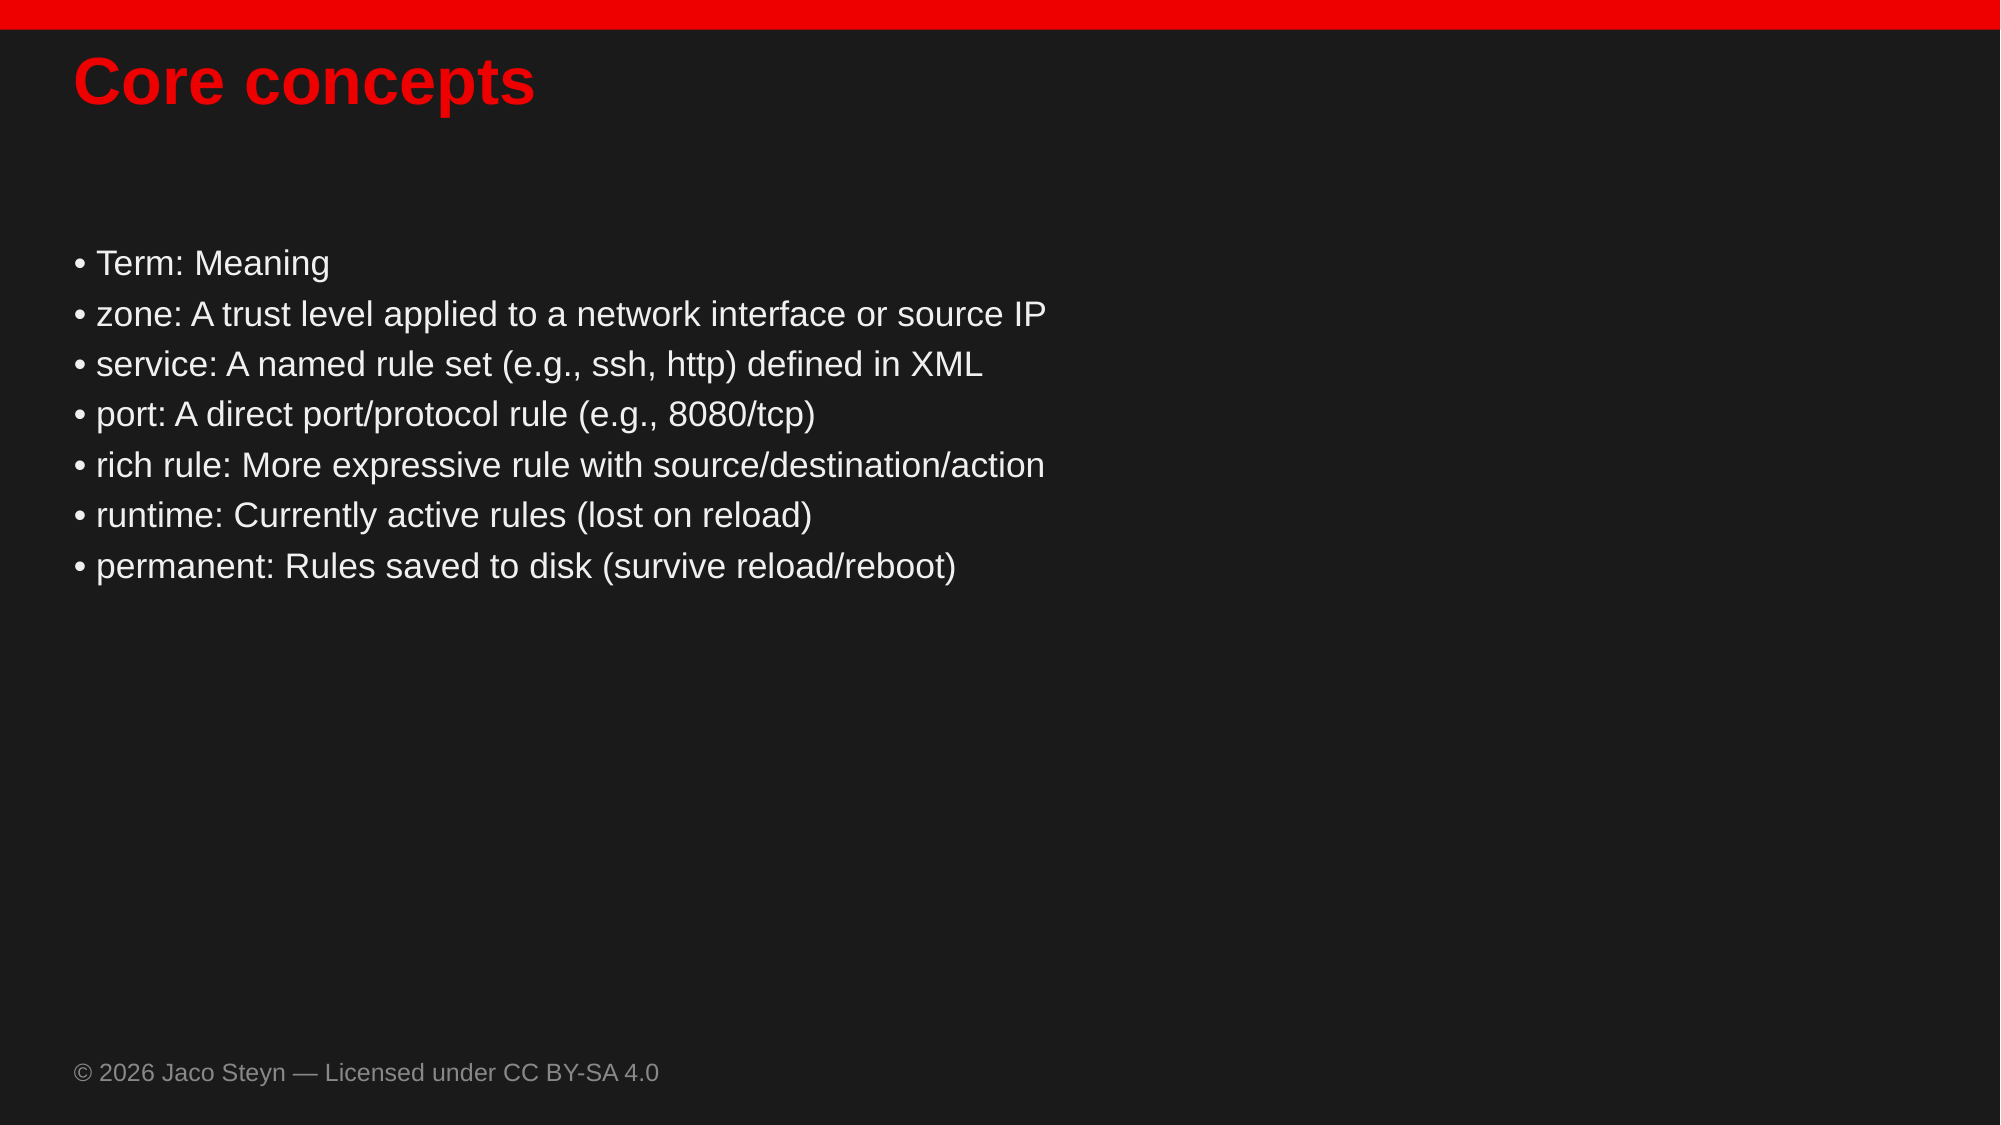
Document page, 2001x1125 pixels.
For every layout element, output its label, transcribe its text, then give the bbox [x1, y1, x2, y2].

text_box © 2026 Jaco Steyn — Licensed under CC BY-SA 4.0 [59, 1051, 1942, 1093]
text_box [0, 0, 2001, 30]
text_box Core concepts [59, 36, 1942, 208]
text_box • Term: Meaning • zone: A trust level applied to a network interface or source IP • service: A named rule set (e.g., ssh, http) defined in XML • port: A direct port/protocol rule (e.g., 8080/tcp) • rich rule: More expressive rule with source/destination/action • runtime: Currently active rules (lost on reload) • permanent: Rules saved to disk (survive reload/reboot) [59, 236, 1942, 1037]
